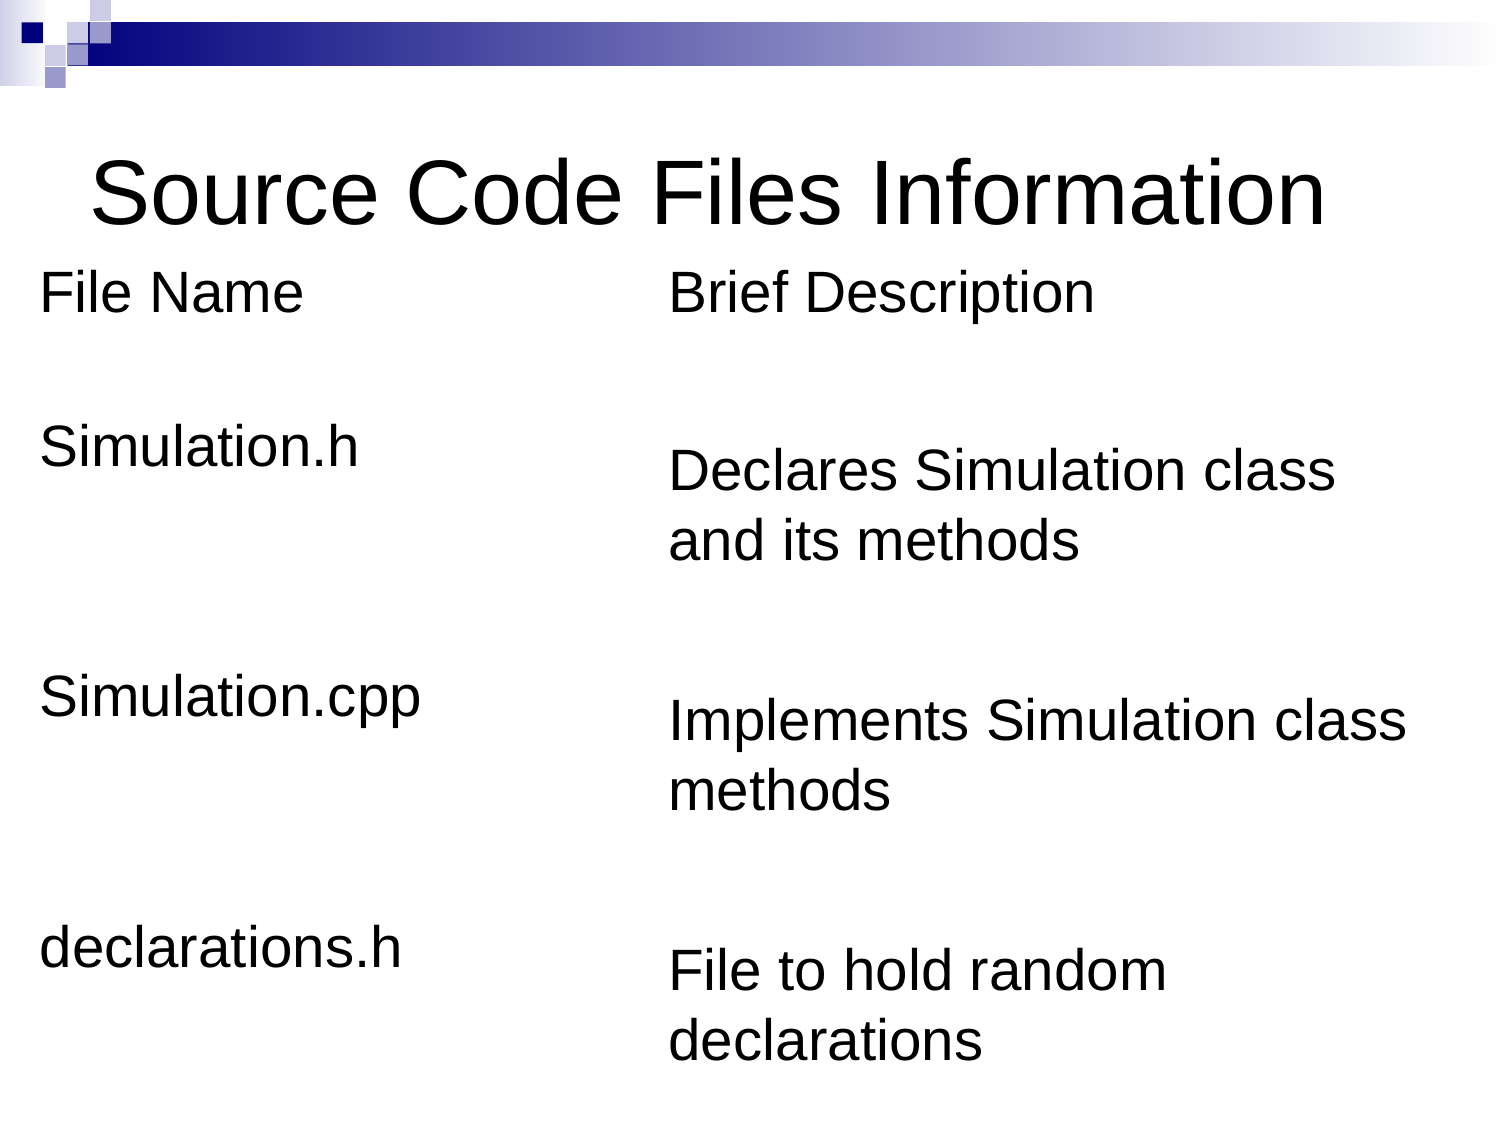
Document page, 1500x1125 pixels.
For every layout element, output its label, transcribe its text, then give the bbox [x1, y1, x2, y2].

table_header Brief Description [654, 176, 1442, 329]
table_cell [25, 1080, 654, 1125]
table_cell Simulation.cpp [25, 580, 654, 830]
table_cell Simulation.h [25, 329, 654, 580]
table_cell declarations.h [25, 830, 654, 1080]
table_cell Declares Simulation class and its methods [654, 329, 1442, 580]
table_cell Implements Simulation class methods [654, 580, 1442, 830]
table_cell [654, 1080, 1442, 1125]
table_header File Name [25, 176, 654, 329]
title Source Code Files Information [75, 75, 1426, 176]
table_cell File to hold random declarations [654, 830, 1442, 1080]
